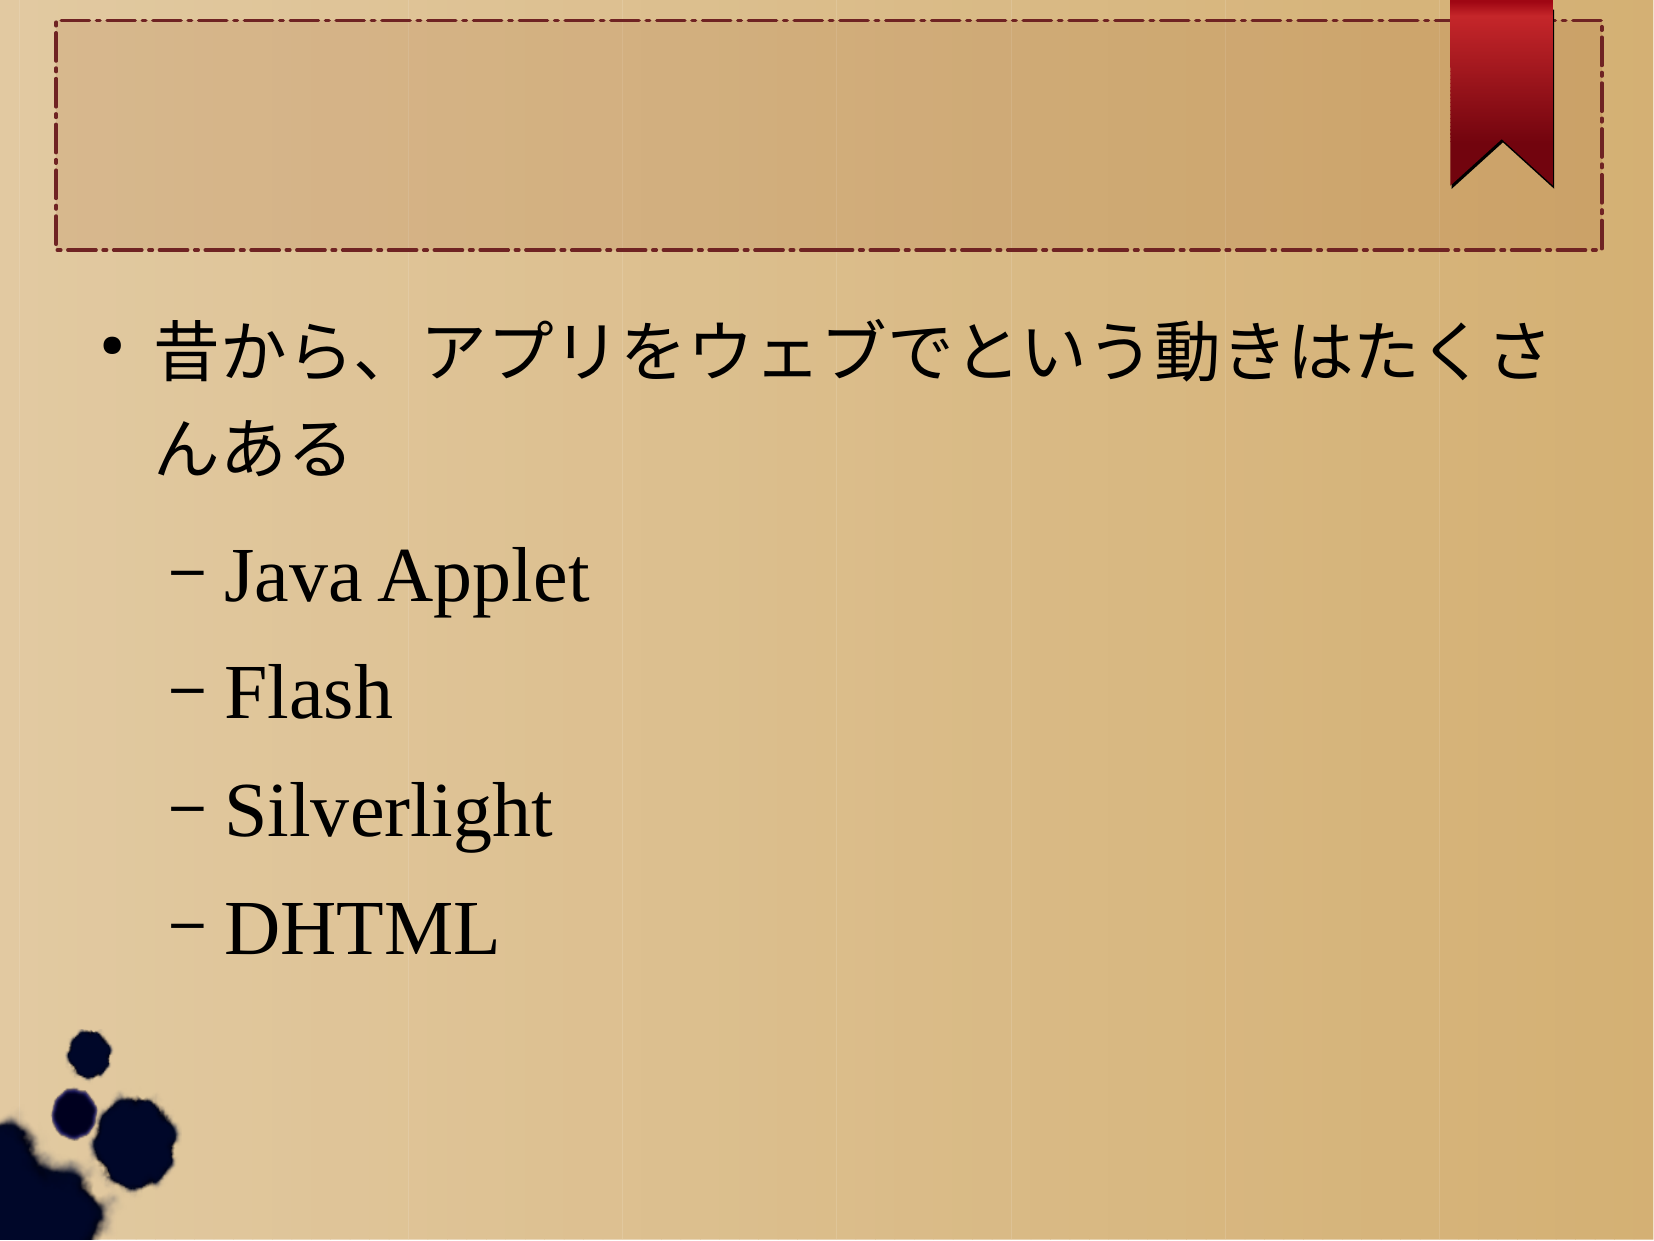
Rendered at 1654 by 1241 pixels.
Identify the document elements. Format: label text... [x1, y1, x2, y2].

list 昔から、アプリをウェブでという動きはたくさんある Java Applet Flash Silverlight DHTML [82, 299, 1571, 1019]
